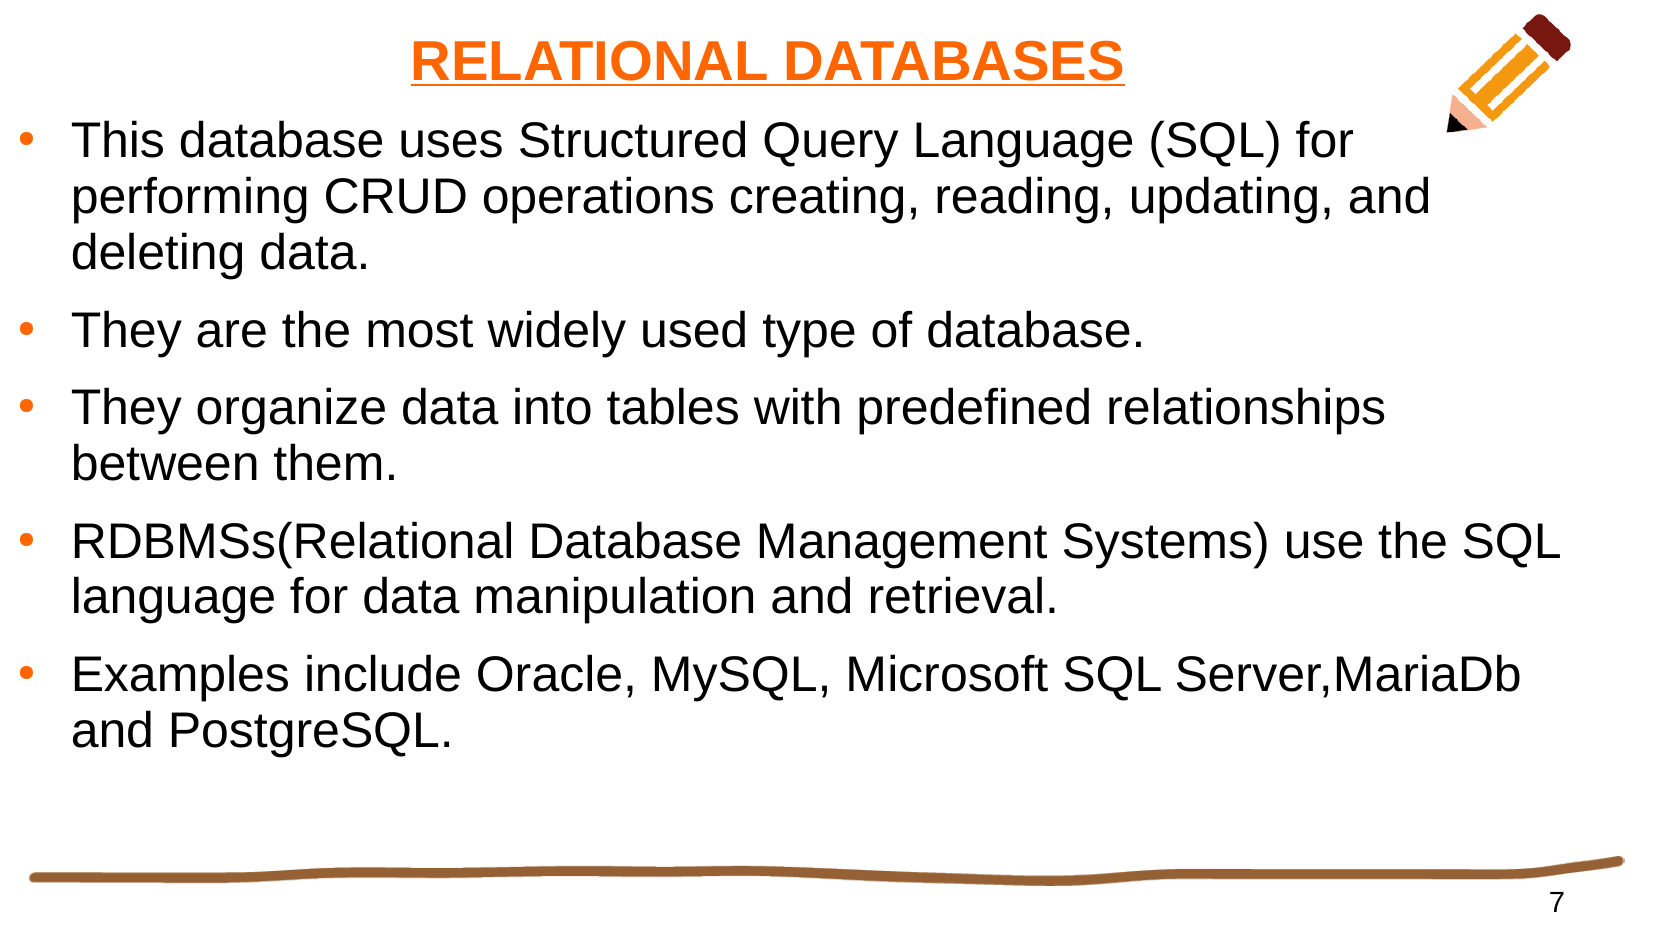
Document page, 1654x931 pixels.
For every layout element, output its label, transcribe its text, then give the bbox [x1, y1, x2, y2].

picture [29, 856, 1625, 886]
list This database uses Structured Query Language (SQL) for performing CRUD operations creating, reading, updating, and deleting data. They are the most widely used type of database. They organize data into tables with predefined relationships between them. RDBMSs(Relational Database Management Systems) use the SQL language for data manipulation and retrieval. Examples include Oracle, MySQL, Microsoft SQL Server,MariaDb and PostgreSQL. [0, 112, 1562, 826]
title RELATIONAL DATABASES [88, 9, 1447, 112]
picture [1447, 14, 1571, 133]
